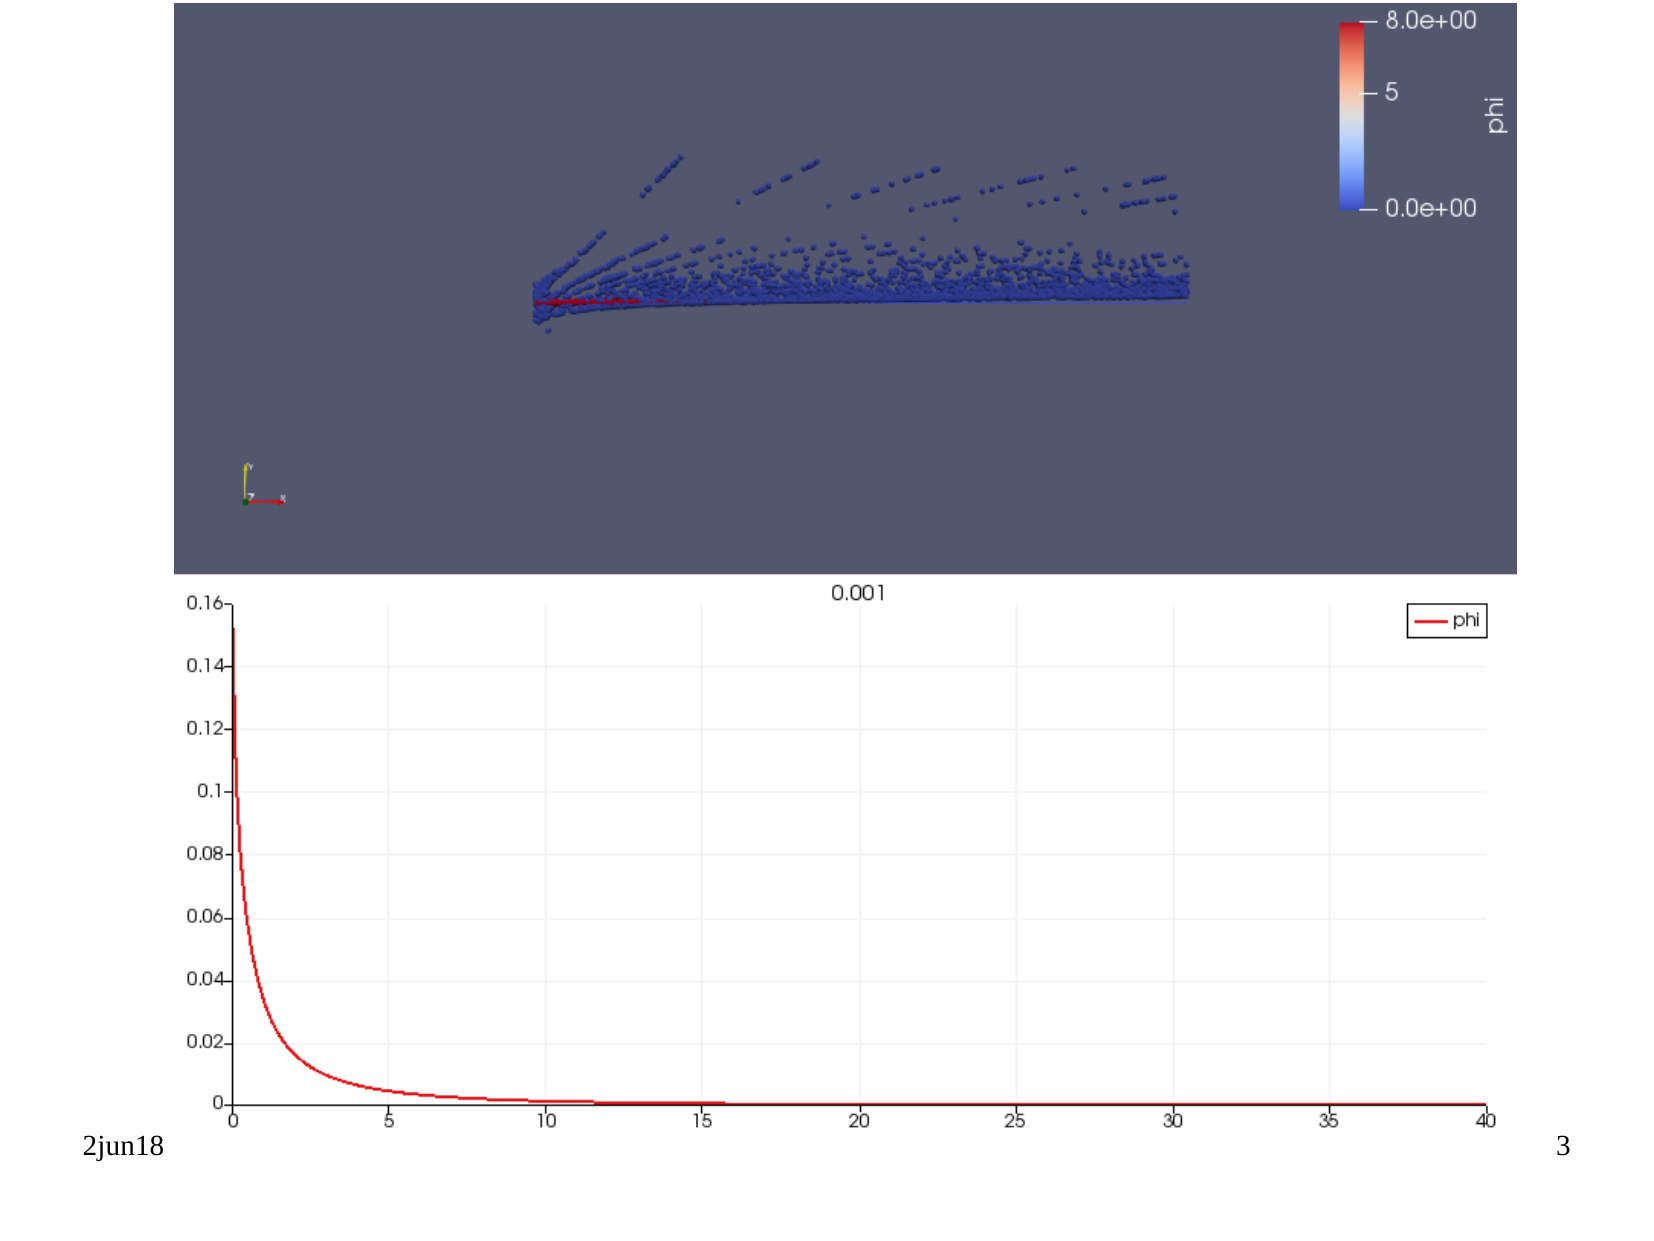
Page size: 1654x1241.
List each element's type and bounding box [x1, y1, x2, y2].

picture [174, 3, 1517, 1146]
